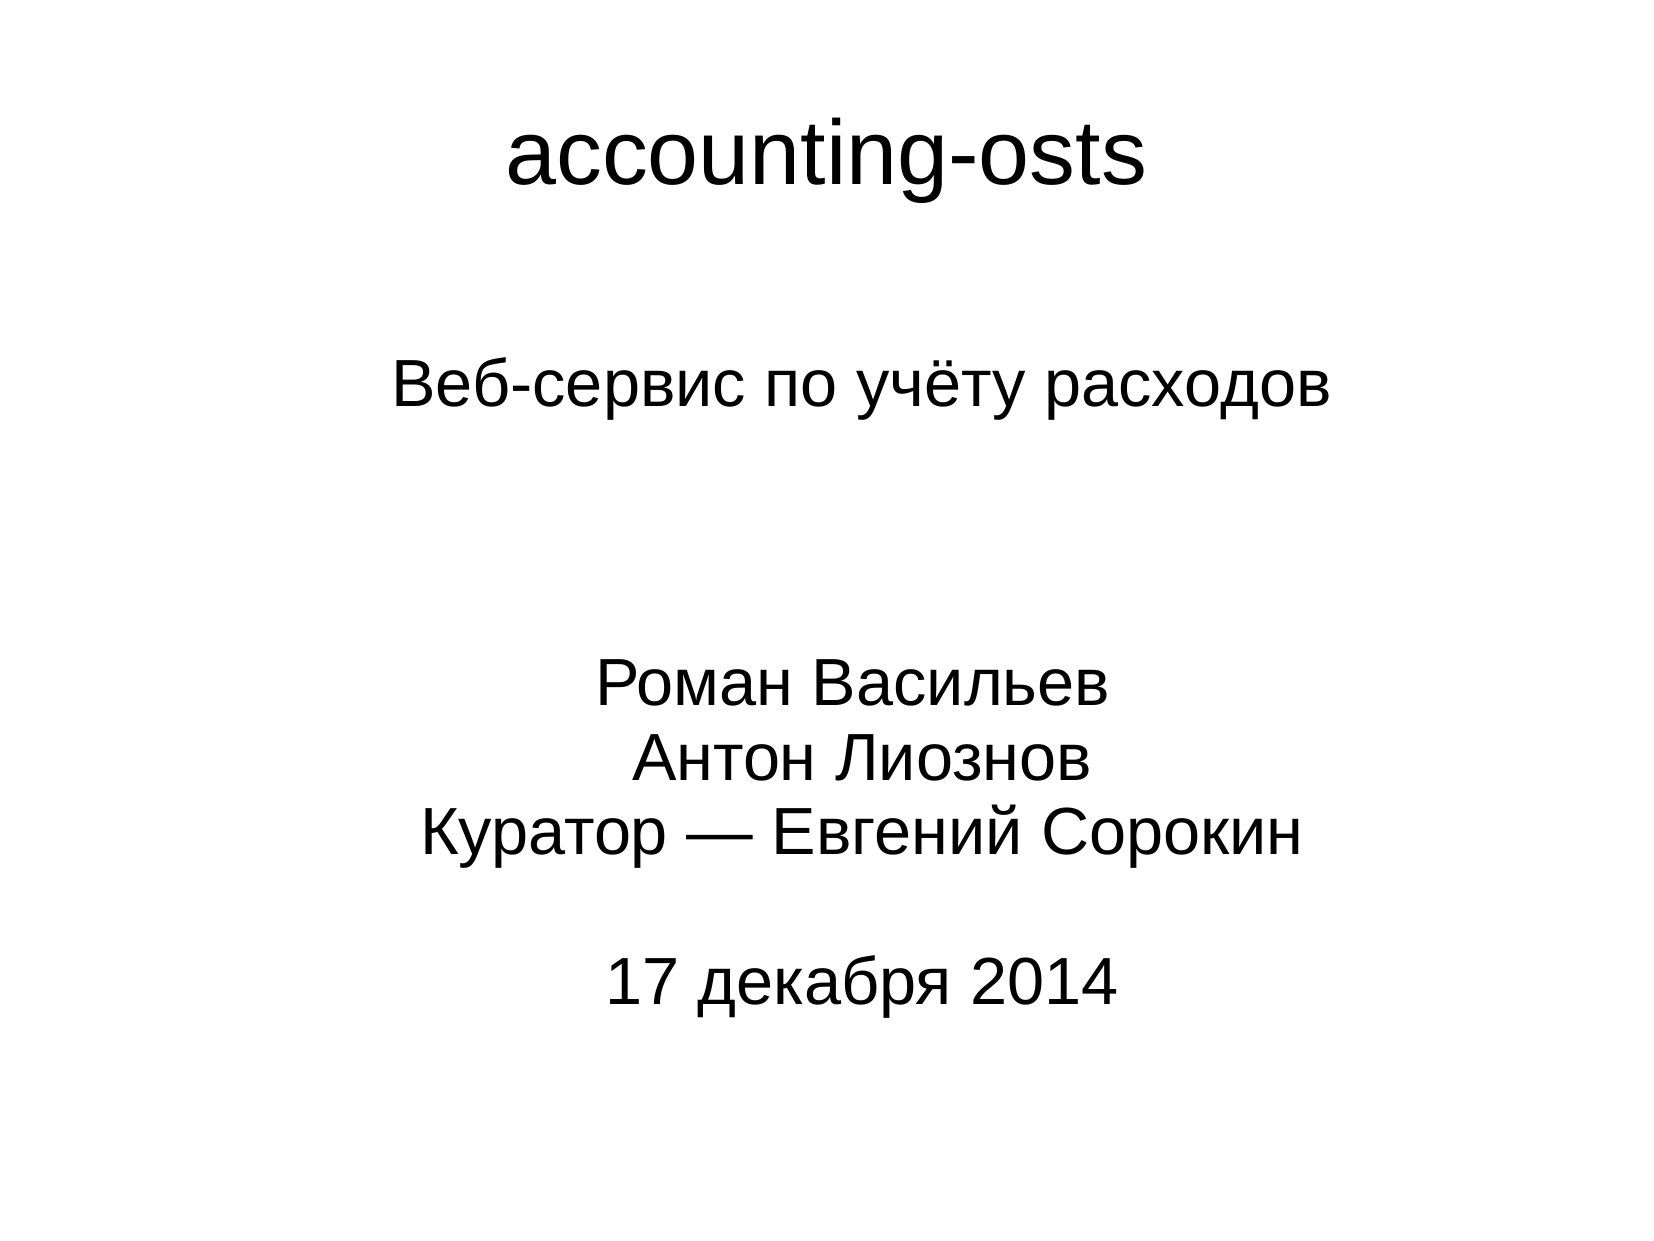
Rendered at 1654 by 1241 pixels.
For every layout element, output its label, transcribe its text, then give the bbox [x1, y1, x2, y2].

subtitle Веб-сервис по учёту расходов Роман Васильев Антон Лиознов Куратор — Евгений Сорокин 17 декабря 2014 [118, 198, 1607, 1241]
title accounting-osts [82, 49, 1571, 257]
